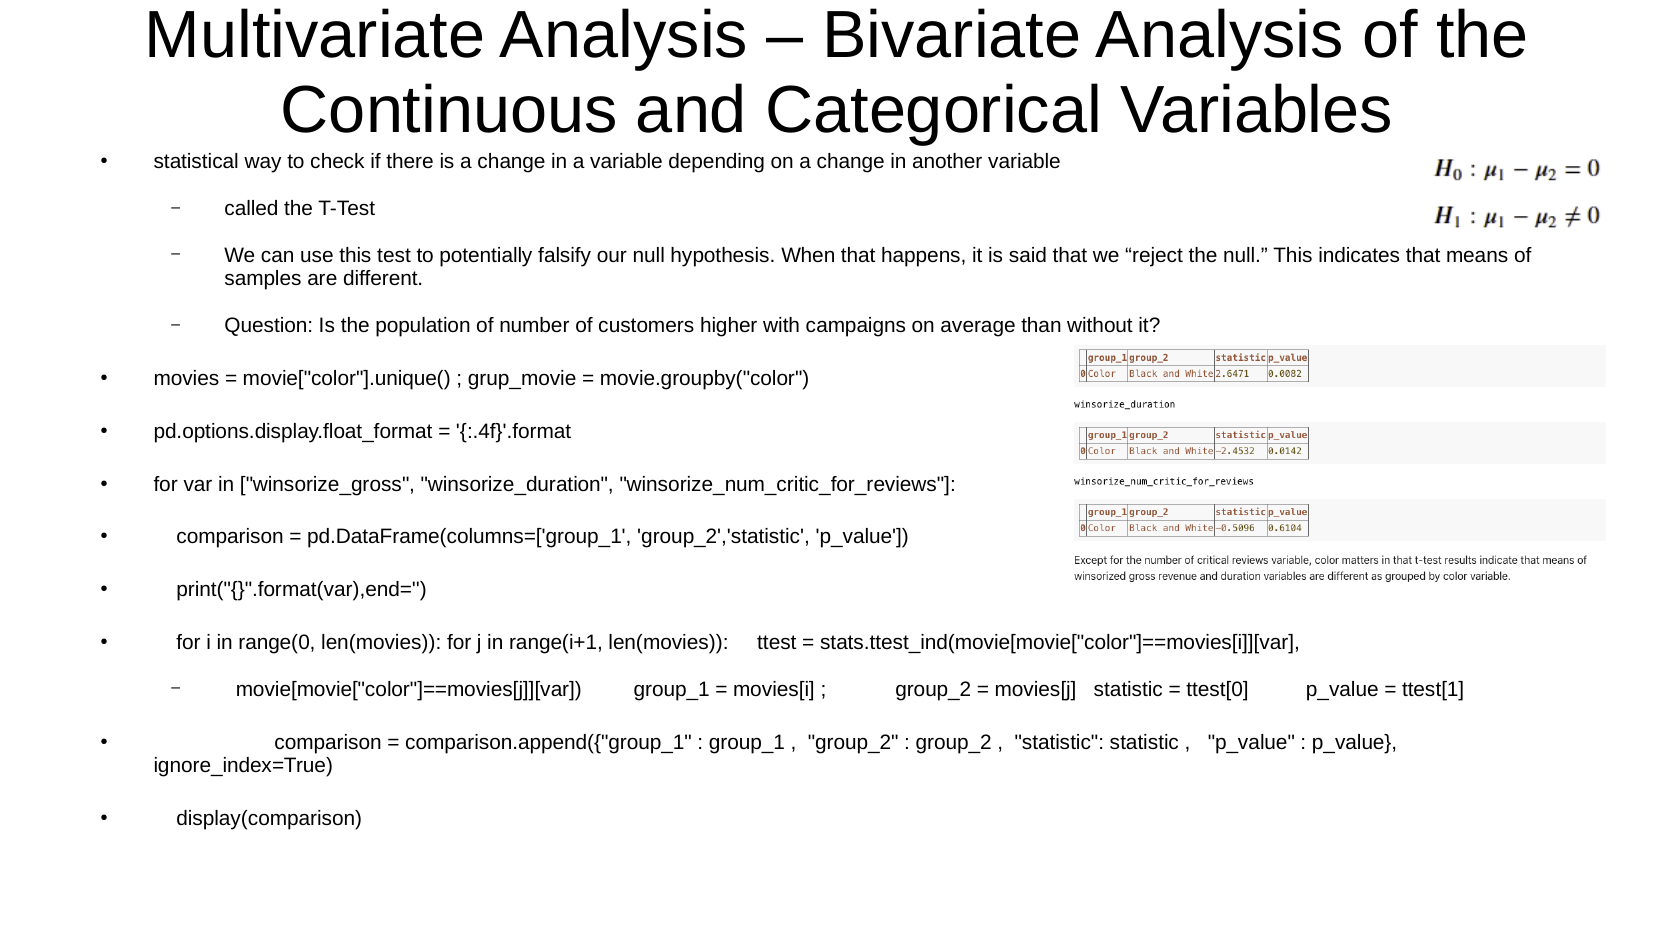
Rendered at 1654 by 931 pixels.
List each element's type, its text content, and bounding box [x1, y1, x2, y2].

picture [1423, 147, 1621, 241]
title Multivariate Analysis – Bivariate Analysis of the Continuous and Categorical Variables [93, 0, 1582, 150]
picture [1072, 344, 1606, 601]
list statistical way to check if there is a change in a variable depending on a change in another variable called the T-Test We can use this test to potentially falsify our null hypothesis. When that happens, it is said that we “reject the null.” This indicates that means of samples are different. Question: Is the population of number of customers higher with campaigns on average than without it? movies = movie["color"].unique() ; grup_movie = movie.groupby("color") pd.options.display.float_format = '{:.4f}'.format for var in ["winsorize_gross", "winsorize_duration", "winsorize_num_critic_for_reviews"]: comparison = pd.DataFrame(columns=['group_1', 'group_2','statistic', 'p_value']) print("{}".format(var),end='') for i in range(0, len(movies)): for j in range(i+1, len(movies)): ttest = stats.ttest_ind(movie[movie["color"]==movies[i]][var], movie[movie["color"]==movies[j]][var]) group_1 = movies[i] ; group_2 = movies[j] statistic = ttest[0] p_value = ttest[1] comparison = comparison.append({"group_1" : group_1 , "group_2" : group_2 , "statistic": statistic , "p_value" : p_value}, ignore_index=True) display(comparison) [82, 150, 1571, 931]
